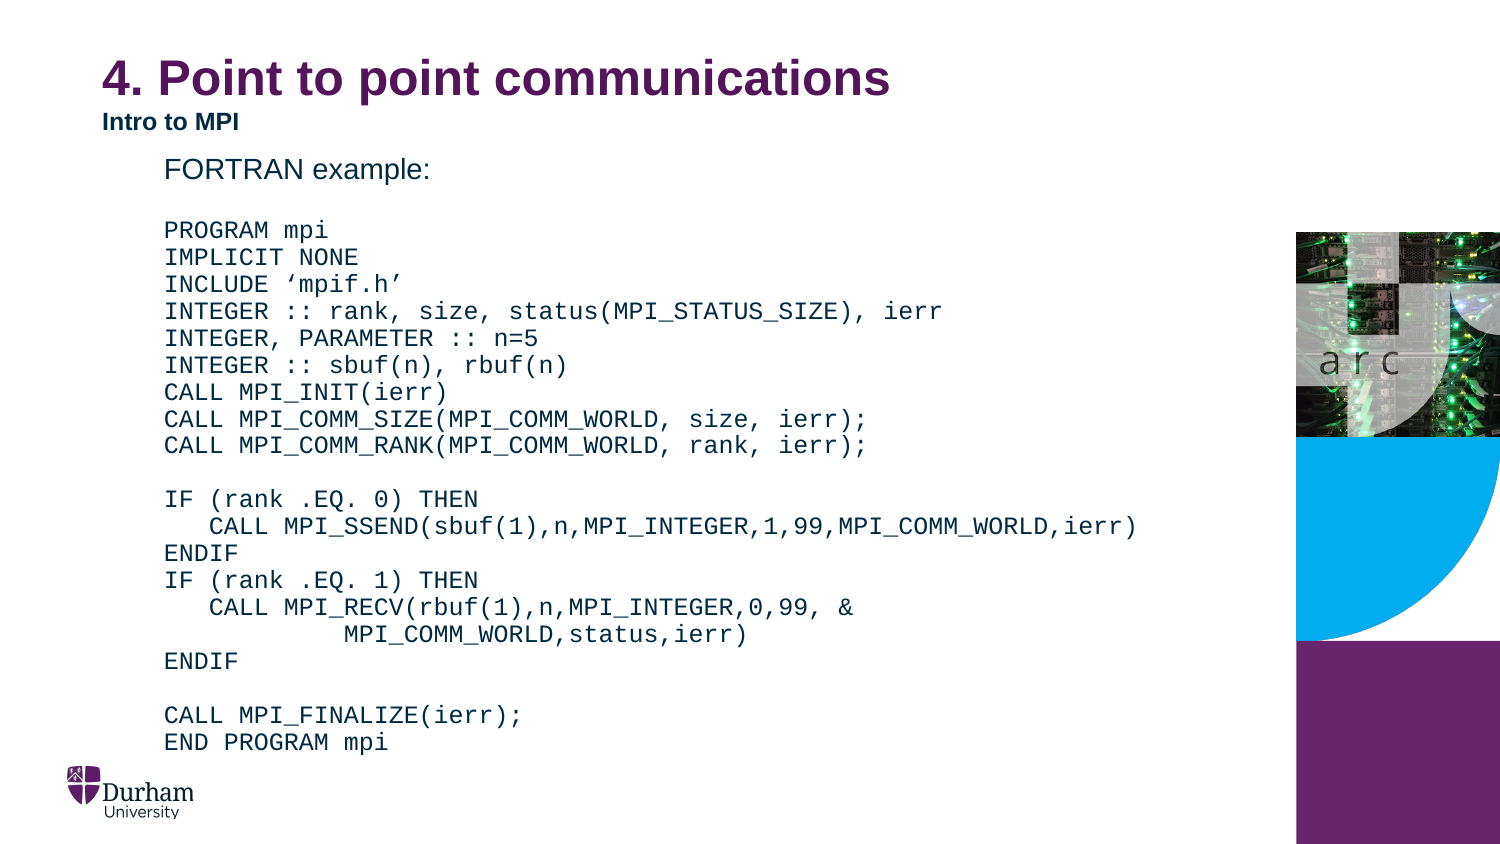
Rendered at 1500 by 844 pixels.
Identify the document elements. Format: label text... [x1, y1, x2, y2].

title 4. Point to point communications Intro to MPI [101, 45, 1399, 187]
picture [1296, 232, 1500, 436]
picture [67, 766, 193, 819]
list FORTRAN example: PROGRAM mpi IMPLICIT NONE INCLUDE ‘mpif.h’ INTEGER :: rank, size, status(MPI_STATUS_SIZE), ierr INTEGER, PARAMETER :: n=5 INTEGER :: sbuf(n), rbuf(n) CALL MPI_INIT(ierr) CALL MPI_COMM_SIZE(MPI_COMM_WORLD, size, ierr); CALL MPI_COMM_RANK(MPI_COMM_WORLD, rank, ierr); IF (rank .EQ. 0) THEN CALL MPI_SSEND(sbuf(1),n,MPI_INTEGER,1,99,MPI_COMM_WORLD,ierr) ENDIF IF (rank .EQ. 1) THEN CALL MPI_RECV(rbuf(1),n,MPI_INTEGER,0,99, & MPI_COMM_WORLD,status,ierr) ENDIF CALL MPI_FINALIZE(ierr); END PROGRAM mpi [163, 154, 1215, 740]
picture [1332, 467, 1500, 640]
text_box [1296, 640, 1500, 844]
